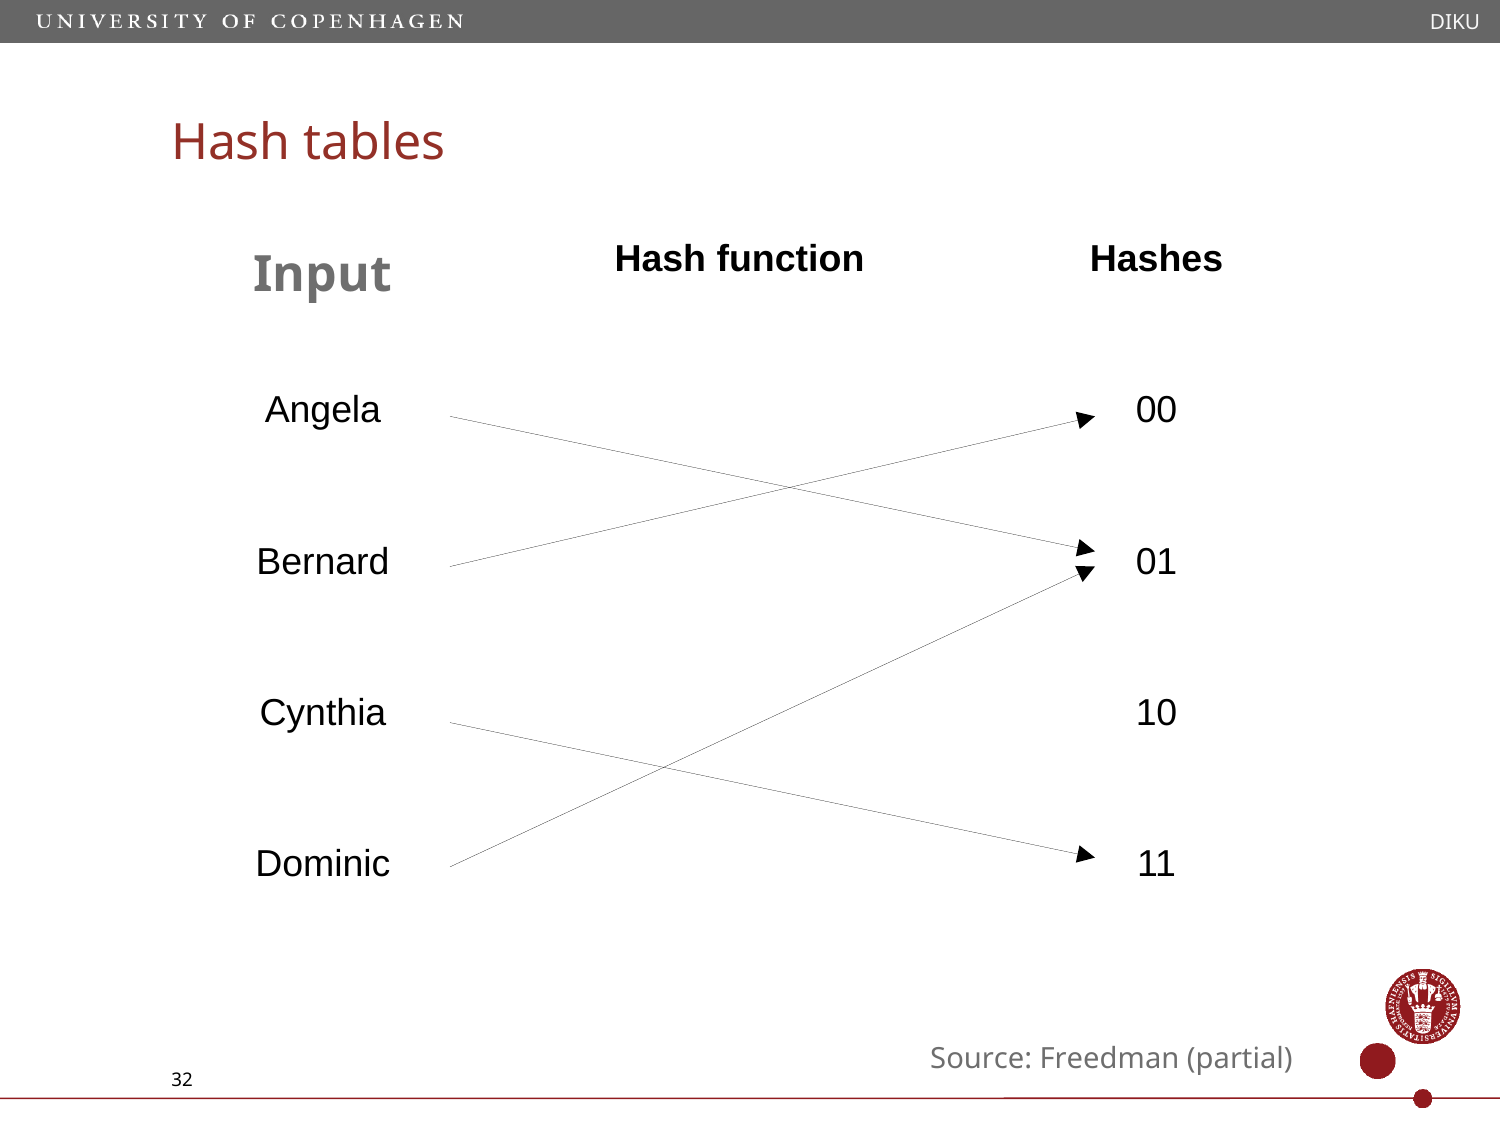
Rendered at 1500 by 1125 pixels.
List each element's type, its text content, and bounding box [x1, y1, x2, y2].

text_box Source: Freedman (partial) [915, 1031, 1353, 1083]
table_cell [848, 636, 948, 683]
table_cell Angela [115, 382, 531, 532]
table_cell 01 [949, 533, 1365, 683]
table_cell [667, 684, 948, 826]
table_cell [532, 836, 948, 986]
table_cell 10 [949, 684, 1365, 835]
table_cell 10 [949, 828, 981, 835]
table_cell 11 [949, 836, 1365, 986]
table_cell Bernard [115, 533, 531, 683]
table_cell Cynthia [115, 684, 531, 835]
table_cell [532, 533, 948, 683]
text_box <number> [171, 1067, 522, 1092]
table_cell [532, 382, 948, 487]
table_cell Dominic [115, 836, 531, 986]
text_box Hash tables [171, 75, 1329, 171]
text_box DIKU [469, 0, 1495, 43]
table_cell [532, 434, 786, 532]
table_header Hash function [532, 231, 948, 381]
table_header Hashes [949, 231, 1365, 381]
table_cell [532, 741, 661, 828]
table_cell [532, 533, 589, 547]
table_cell [793, 451, 948, 520]
table_cell [532, 768, 948, 835]
table_header Input [115, 231, 531, 381]
table_cell [532, 684, 840, 767]
table_cell 00 [949, 382, 1365, 532]
picture [0, 910, 1500, 1122]
table_cell 00 [949, 522, 997, 532]
table_cell [603, 488, 948, 532]
